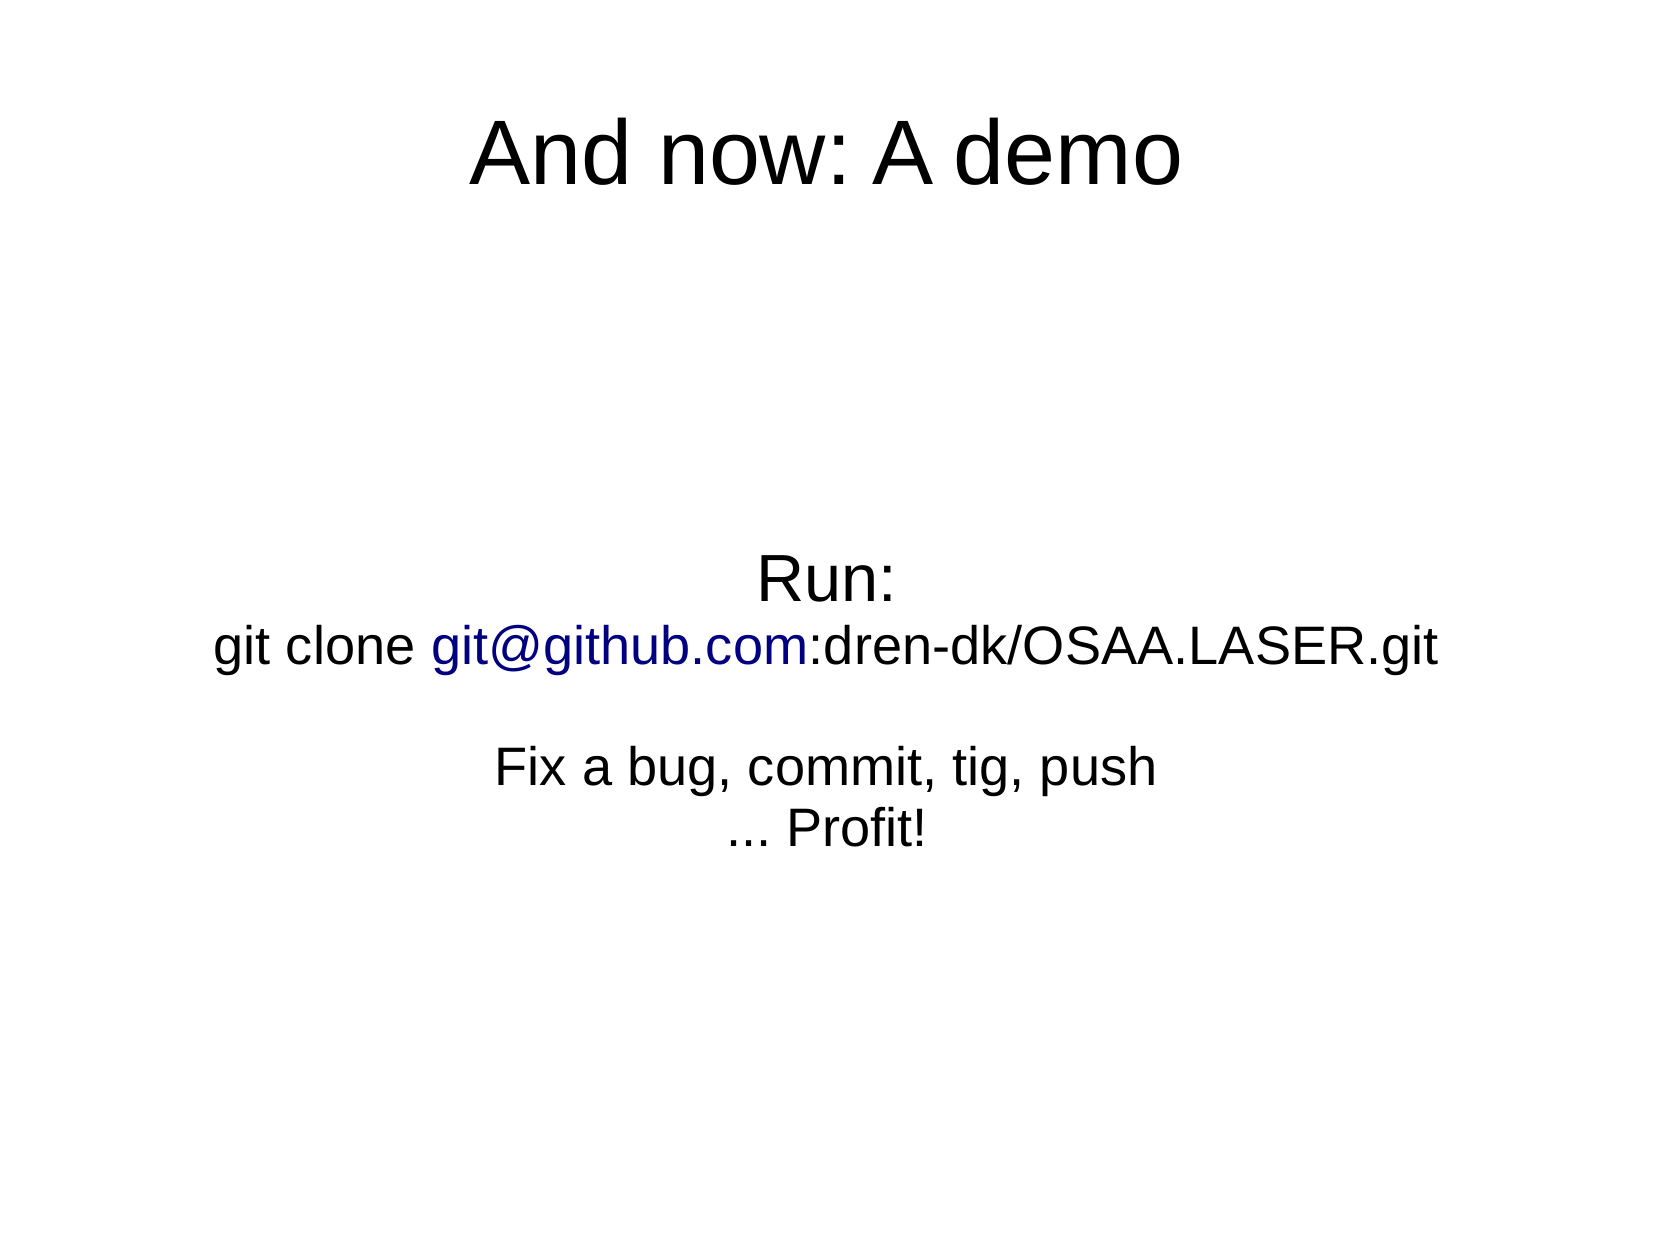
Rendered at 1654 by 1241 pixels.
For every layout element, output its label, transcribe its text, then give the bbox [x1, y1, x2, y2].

subtitle Run: git clone git@github.com:dren-dk/OSAA.LASER.git Fix a bug, commit, tig, push ... Profit! [82, 297, 1571, 1102]
title And now: A demo [82, 49, 1571, 257]
